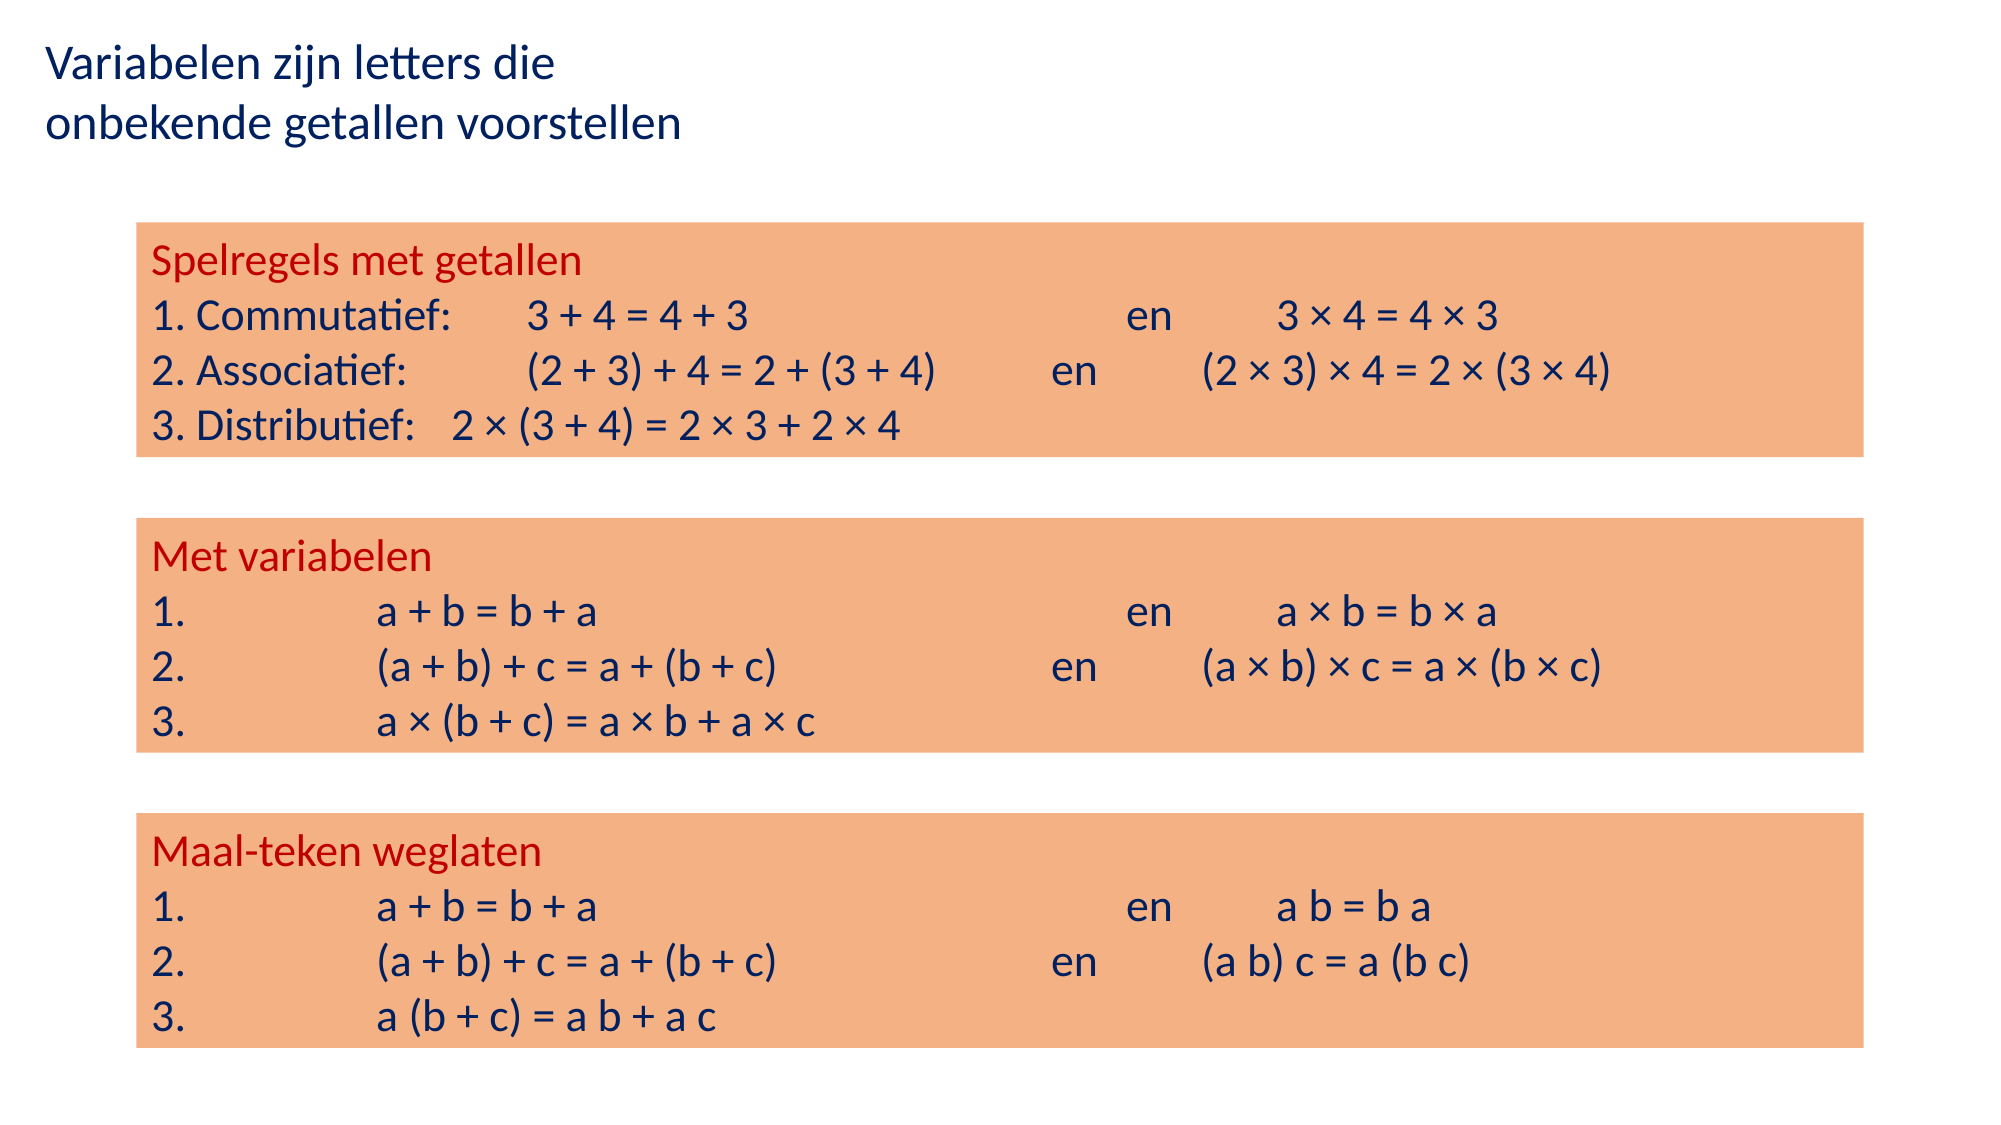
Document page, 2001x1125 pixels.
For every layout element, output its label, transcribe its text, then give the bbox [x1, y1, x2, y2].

text_box Spelregels met getallen 1. Commutatief: 3 + 4 = 4 + 3 en 3 × 4 = 4 × 3 2. Associatief: (2 + 3) + 4 = 2 + (3 + 4) en (2 × 3) × 4 = 2 × (3 × 4) 3. Distributief: 2 × (3 + 4) = 2 × 3 + 2 × 4 [136, 222, 1864, 458]
text_box Maal-teken weglaten 1. a + b = b + a en a b = b a 2. (a + b) + c = a + (b + c) en (a b) c = a (b c) 3. a (b + c) = a b + a c [136, 813, 1864, 1048]
text_box Met variabelen 1. a + b = b + a en a × b = b × a 2. (a + b) + c = a + (b + c) en (a × b) × c = a × (b × c) 3. a × (b + c) = a × b + a × c [136, 517, 1864, 753]
text_box Variabelen zijn letters die onbekende getallen voorstellen [30, 22, 838, 158]
